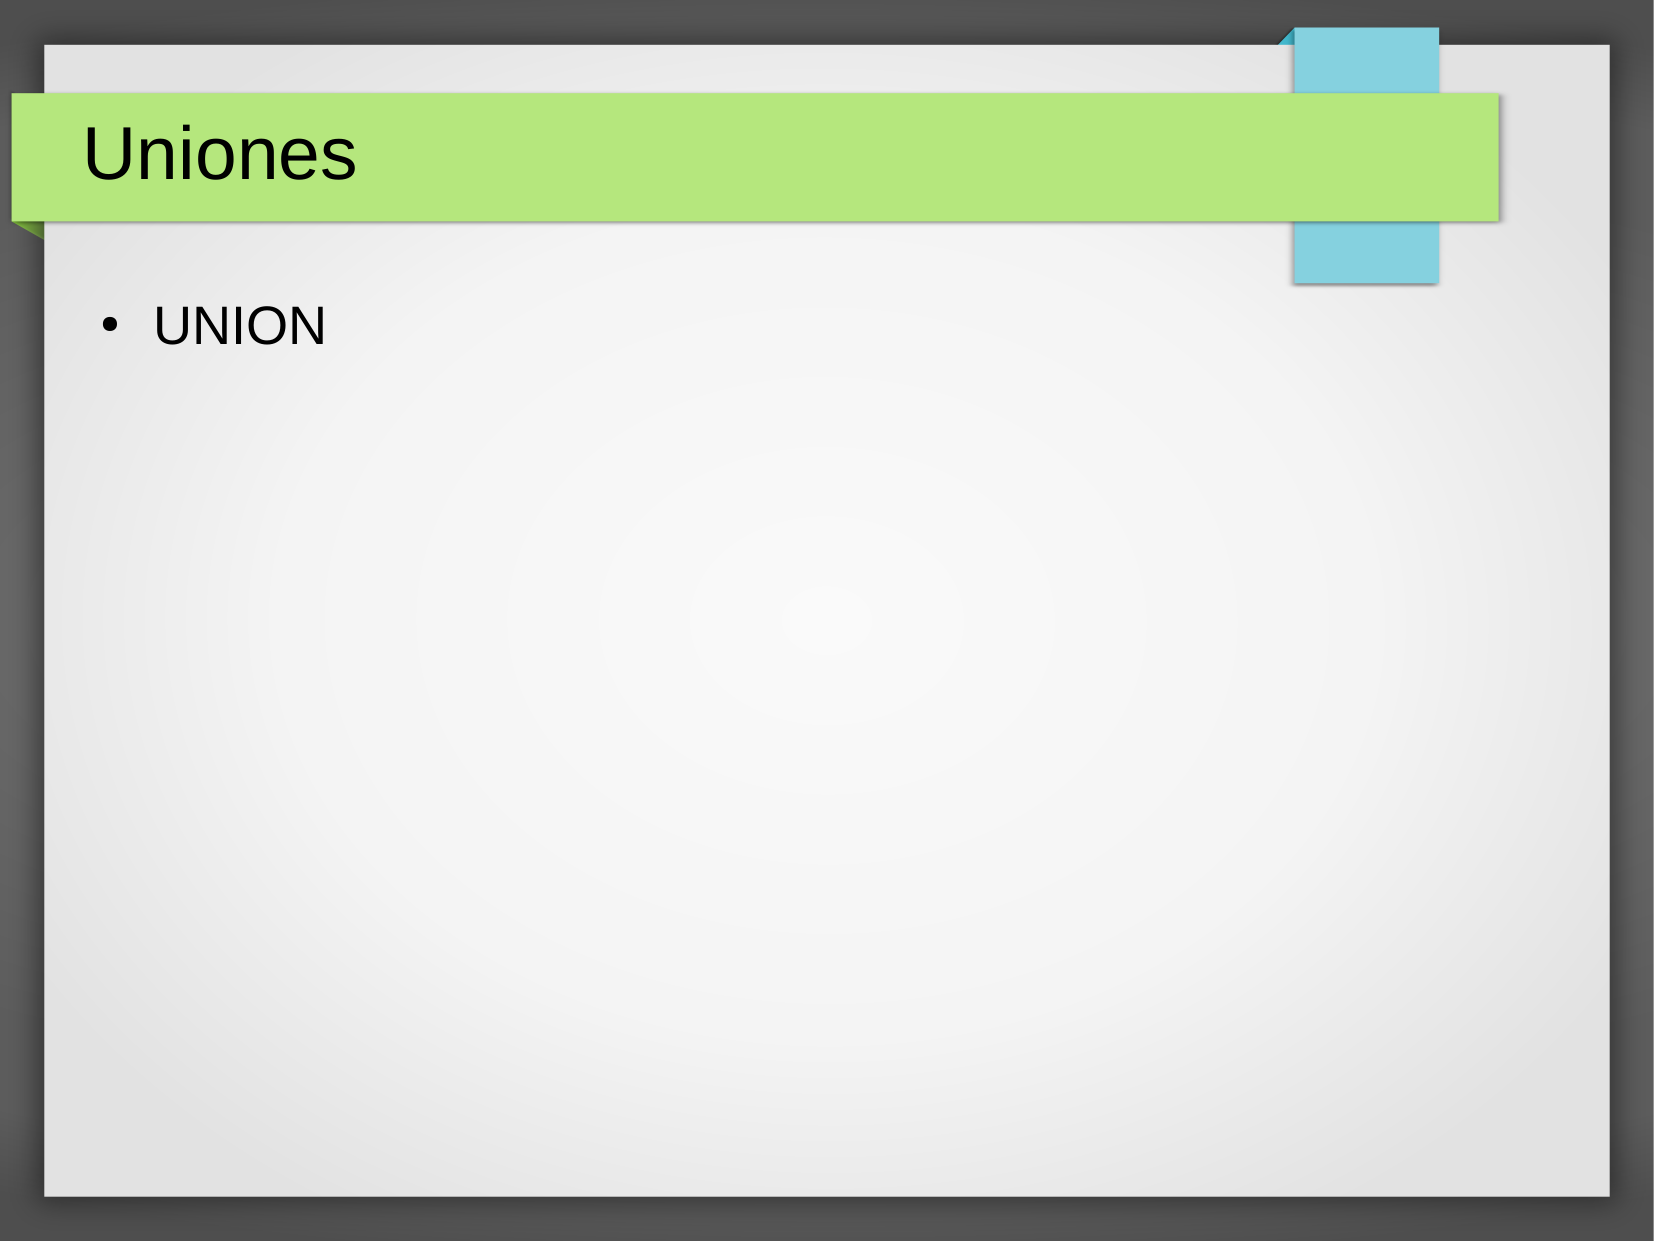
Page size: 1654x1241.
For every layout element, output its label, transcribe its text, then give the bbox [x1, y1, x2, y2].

list UNION [82, 295, 1571, 1015]
picture [0, 0, 1654, 1241]
title Uniones [82, 94, 1264, 213]
